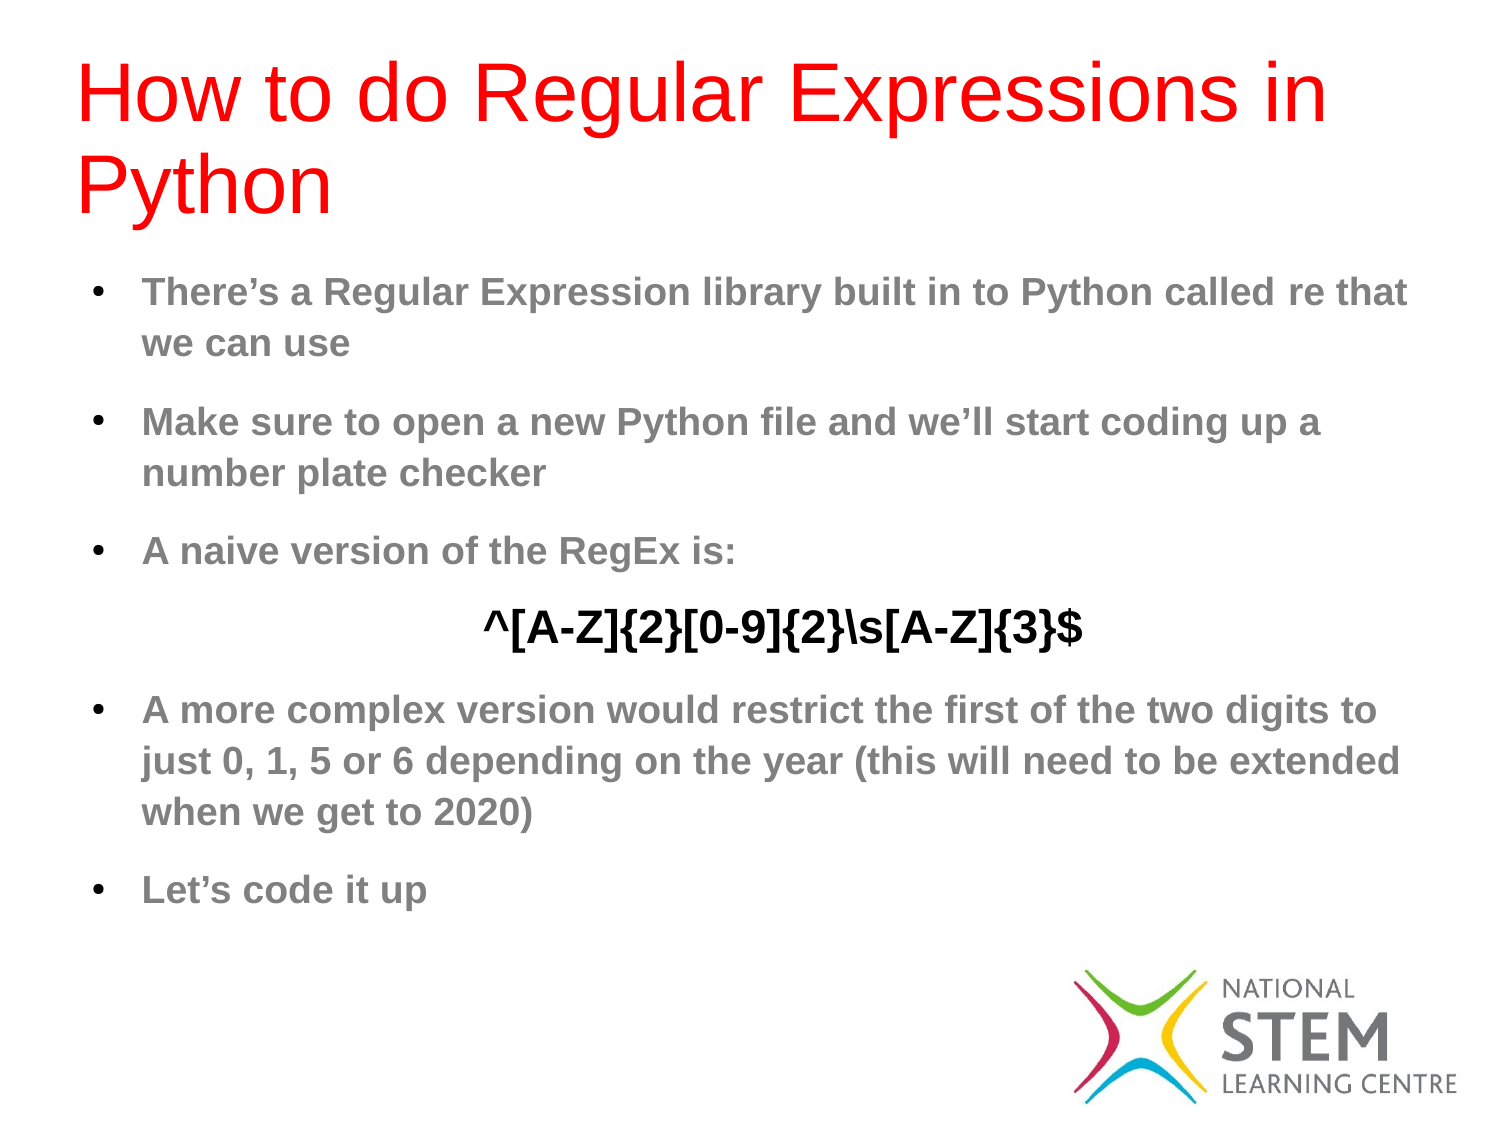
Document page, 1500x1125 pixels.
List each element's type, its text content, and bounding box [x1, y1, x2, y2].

list There’s a Regular Expression library built in to Python called re that we can use Make sure to open a new Python file and we’ll start coding up a number plate checker A naive version of the RegEx is: ^[A-Z]{2}[0-9]{2}\s[A-Z]{3}$ A more complex version would restrict the first of the two digits to just 0, 1, 5 or 6 depending on the year (this will need to be extended when we get to 2020) Let’s code it up [75, 263, 1425, 916]
title How to do Regular Expressions in Python [75, 44, 1425, 233]
picture [1057, 953, 1472, 1120]
